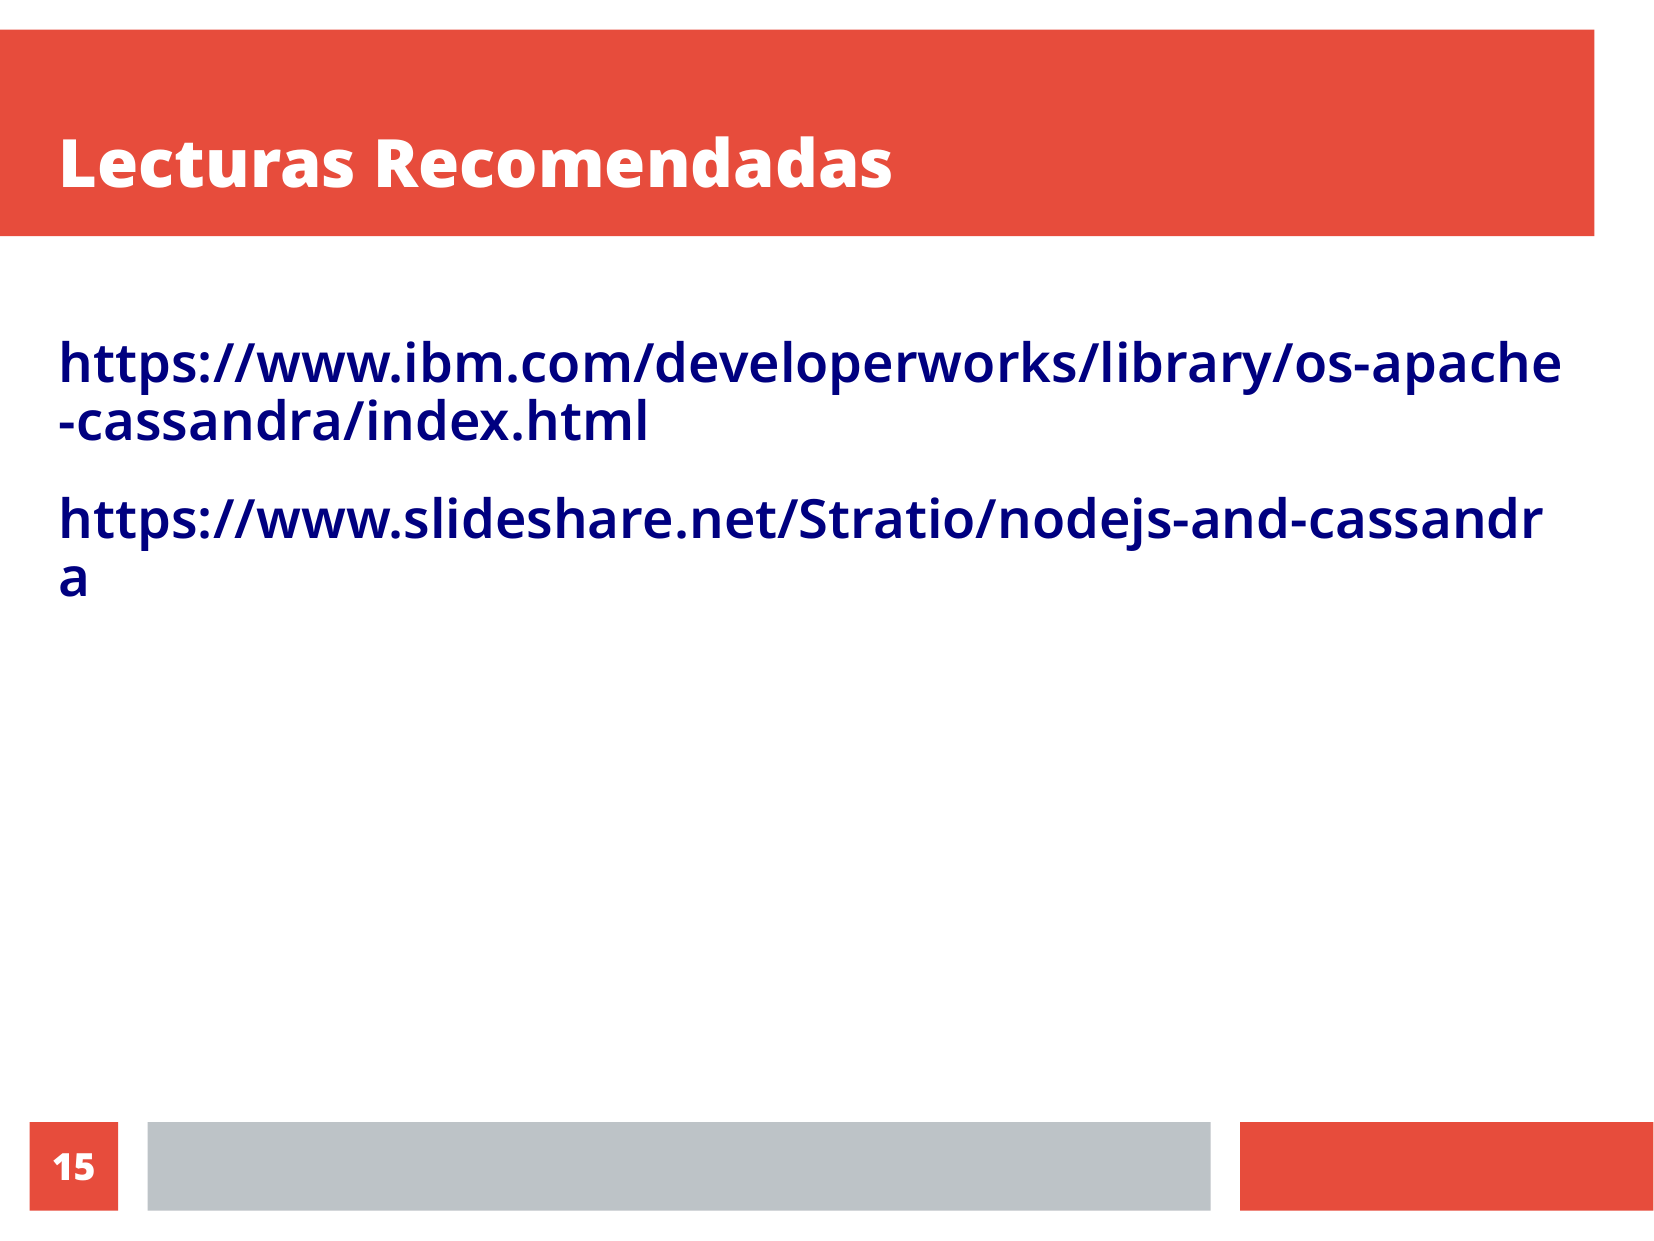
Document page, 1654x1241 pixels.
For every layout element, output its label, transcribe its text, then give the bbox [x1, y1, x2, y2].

title Lecturas Recomendadas [59, 59, 1595, 207]
list https://www.ibm.com/developerworks/library/os-apache-cassandra/index.html https://www.slideshare.net/Stratio/nodejs-and-cassandra [59, 324, 1565, 1093]
